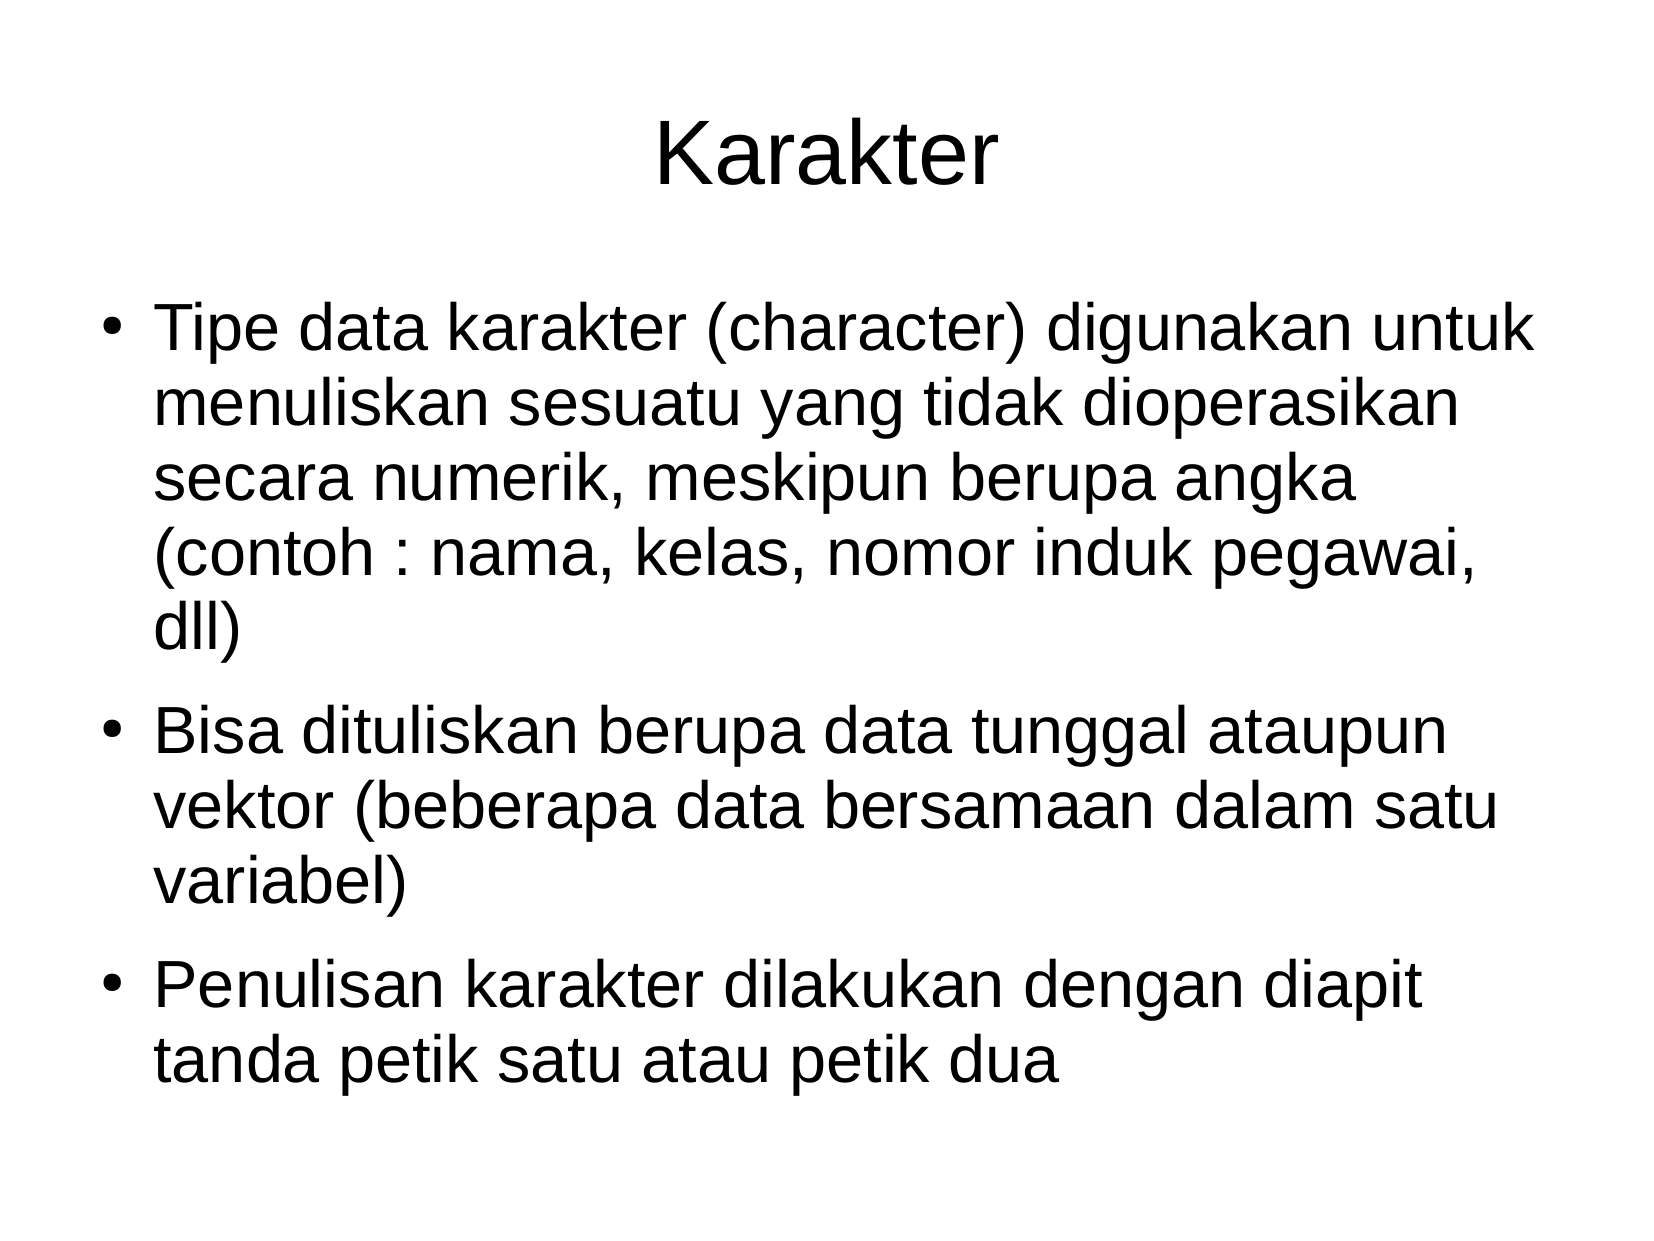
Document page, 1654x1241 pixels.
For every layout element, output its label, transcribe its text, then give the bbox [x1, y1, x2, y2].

list Tipe data karakter (character) digunakan untuk menuliskan sesuatu yang tidak dioperasikan secara numerik, meskipun berupa angka (contoh : nama, kelas, nomor induk pegawai, dll) Bisa dituliskan berupa data tunggal ataupun vektor (beberapa data bersamaan dalam satu variabel) Penulisan karakter dilakukan dengan diapit tanda petik satu atau petik dua [82, 290, 1571, 1111]
title Karakter [82, 49, 1571, 257]
